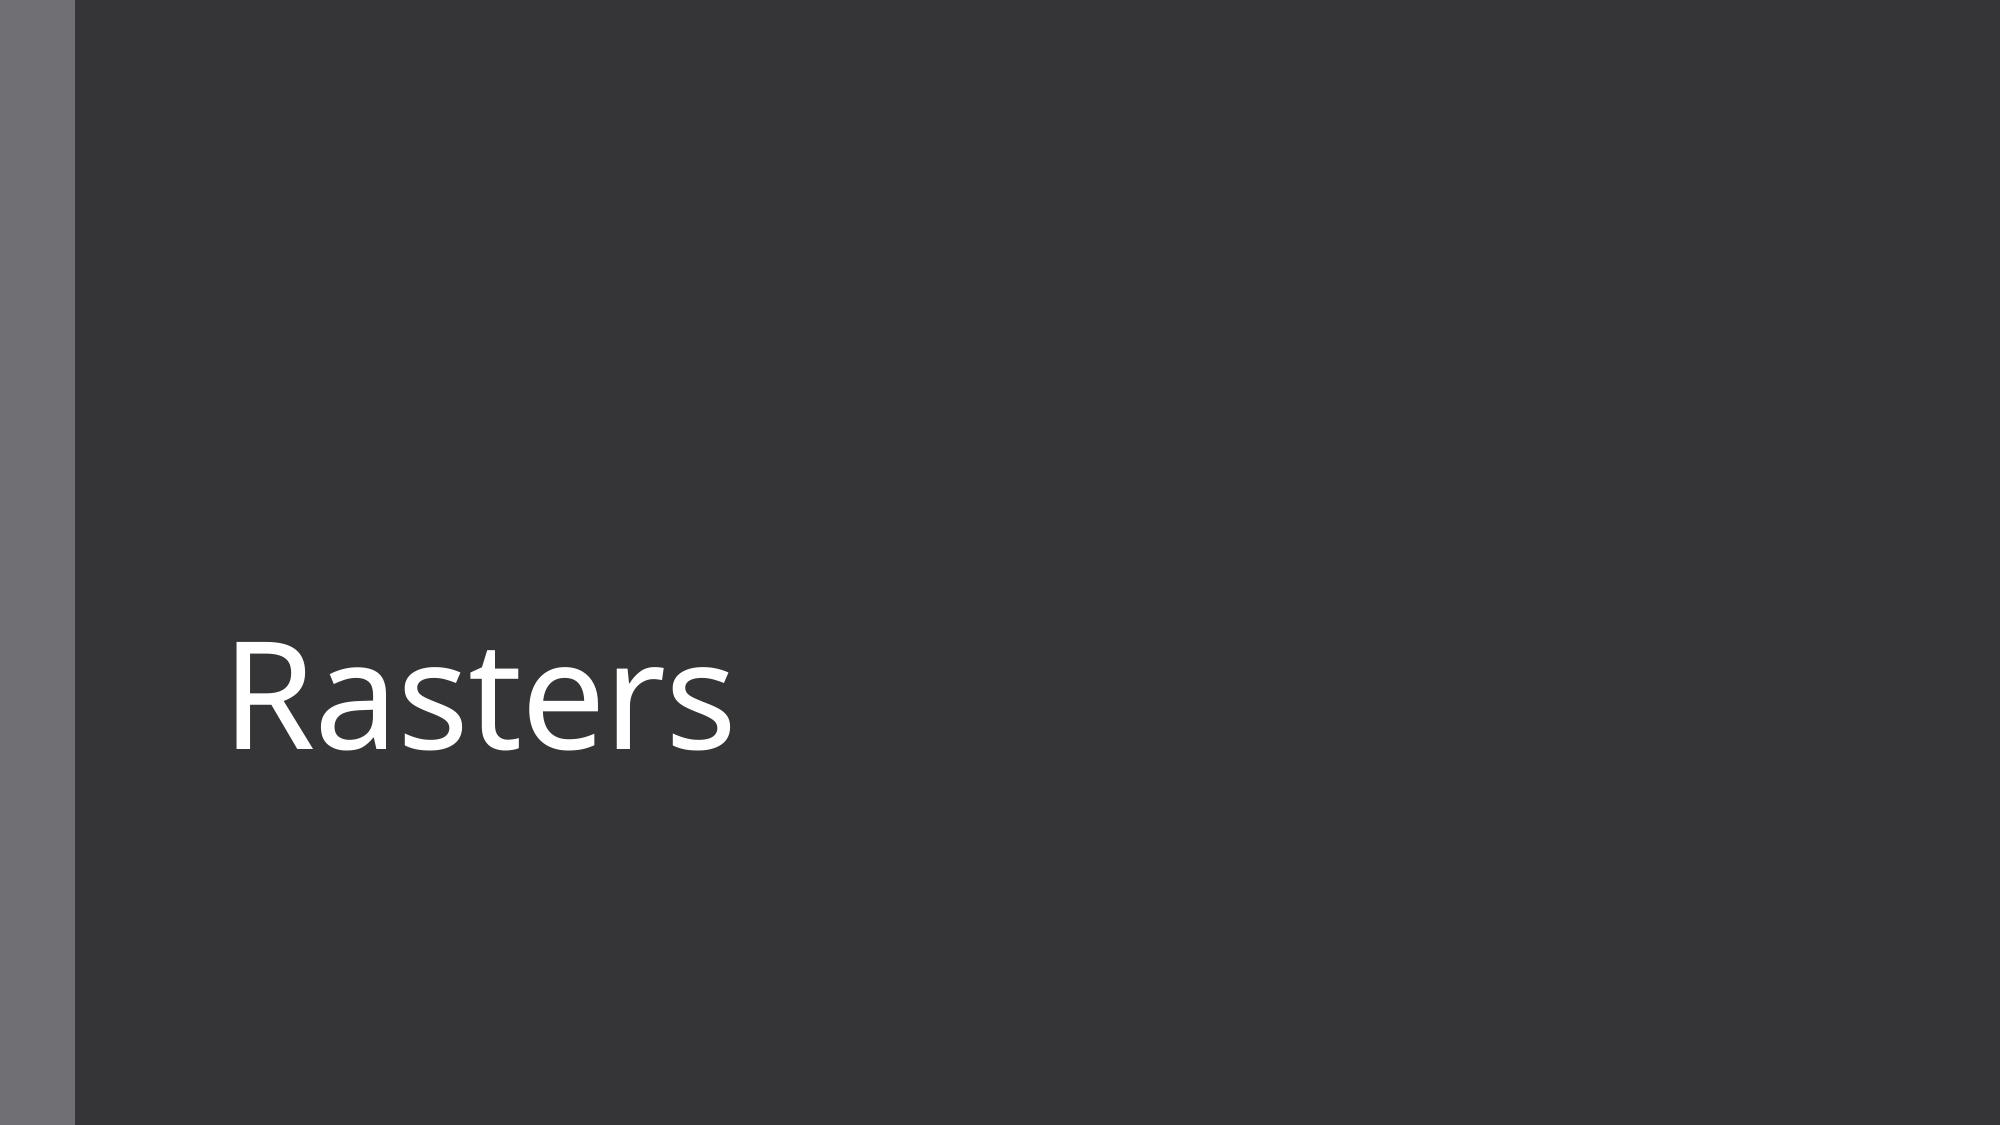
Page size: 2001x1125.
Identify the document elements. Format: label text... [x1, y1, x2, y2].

title Rasters [206, 124, 1752, 788]
